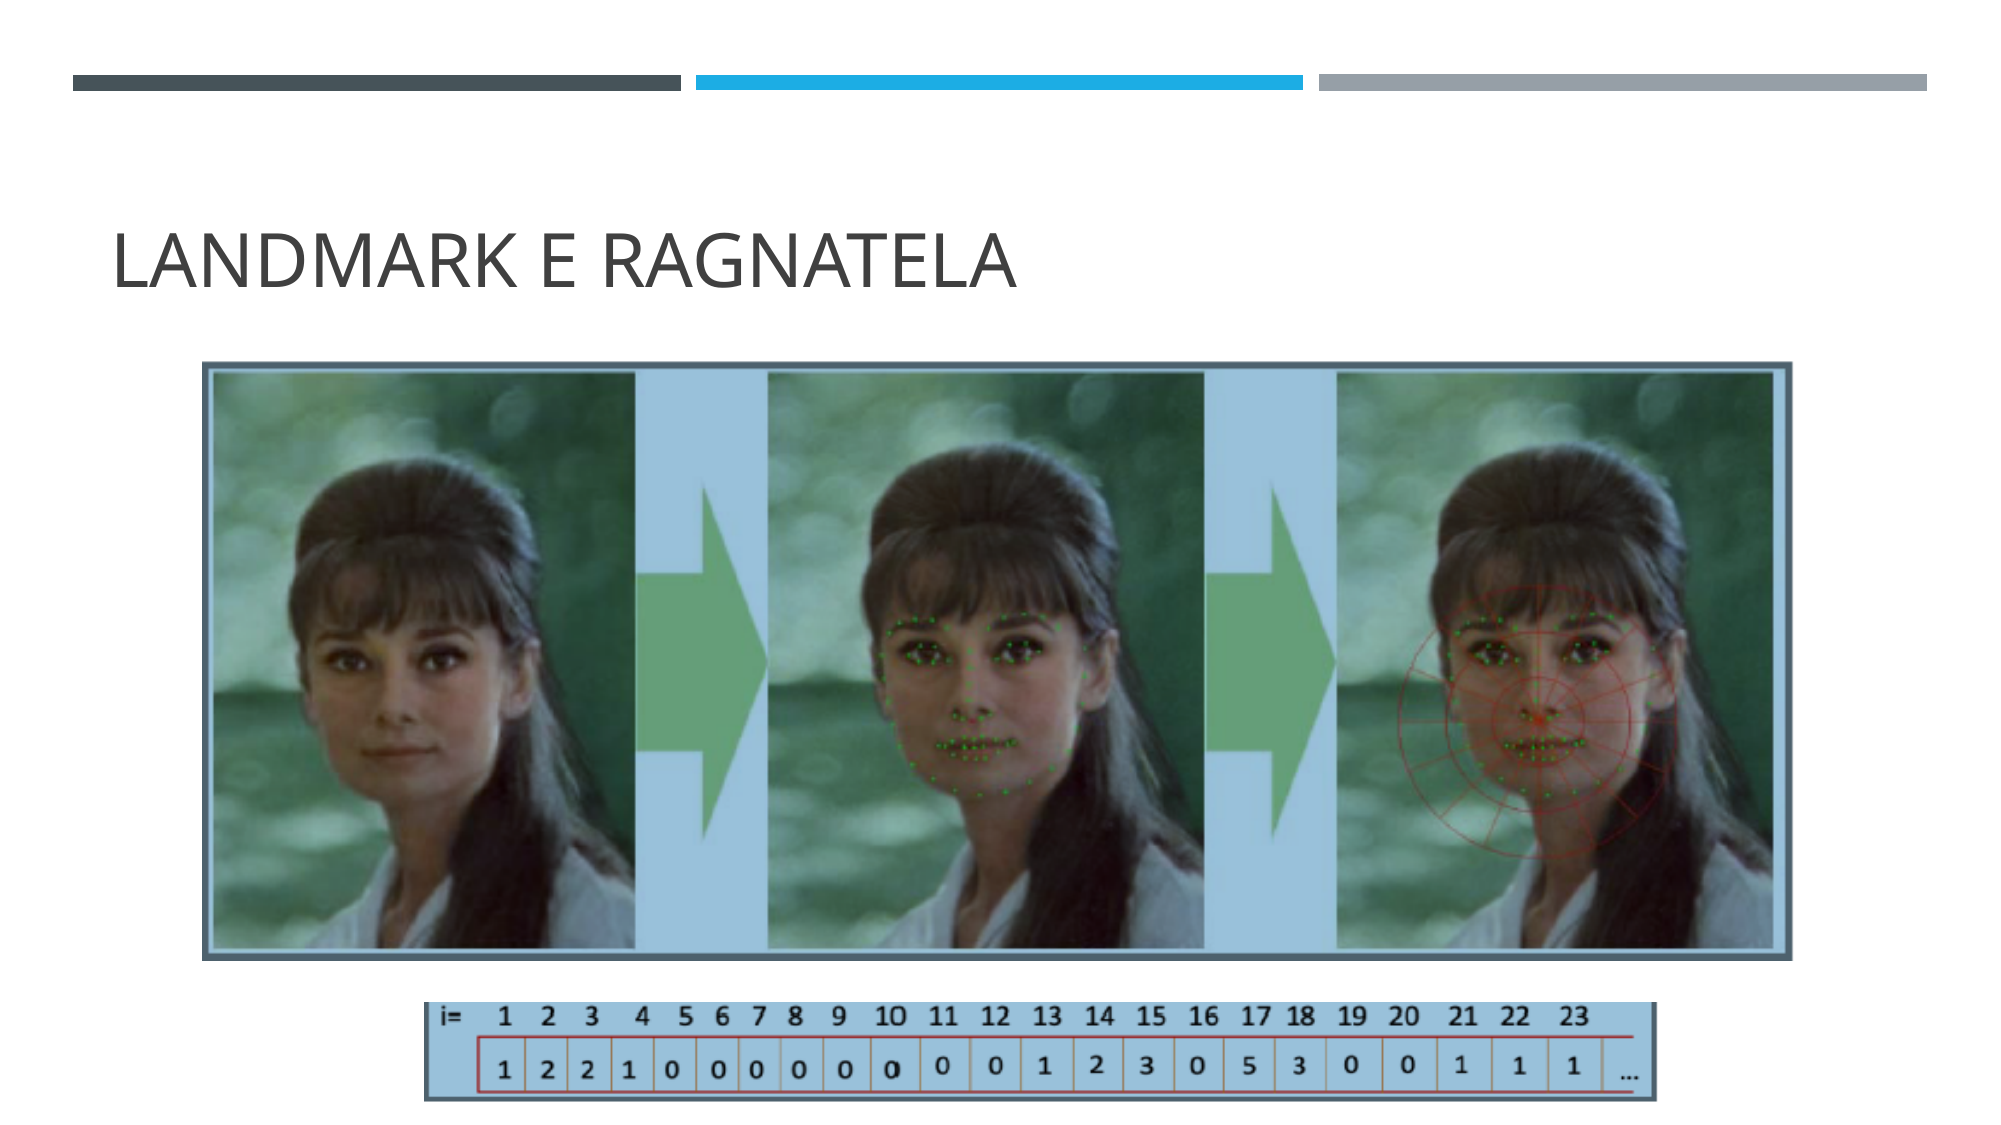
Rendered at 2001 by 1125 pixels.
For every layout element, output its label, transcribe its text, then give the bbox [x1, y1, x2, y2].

text_box 19/02/2020 [1247, 1053, 1715, 1114]
title Landmark e ragnatela [95, 115, 1905, 311]
picture [424, 1002, 1659, 1105]
picture [202, 360, 1798, 961]
